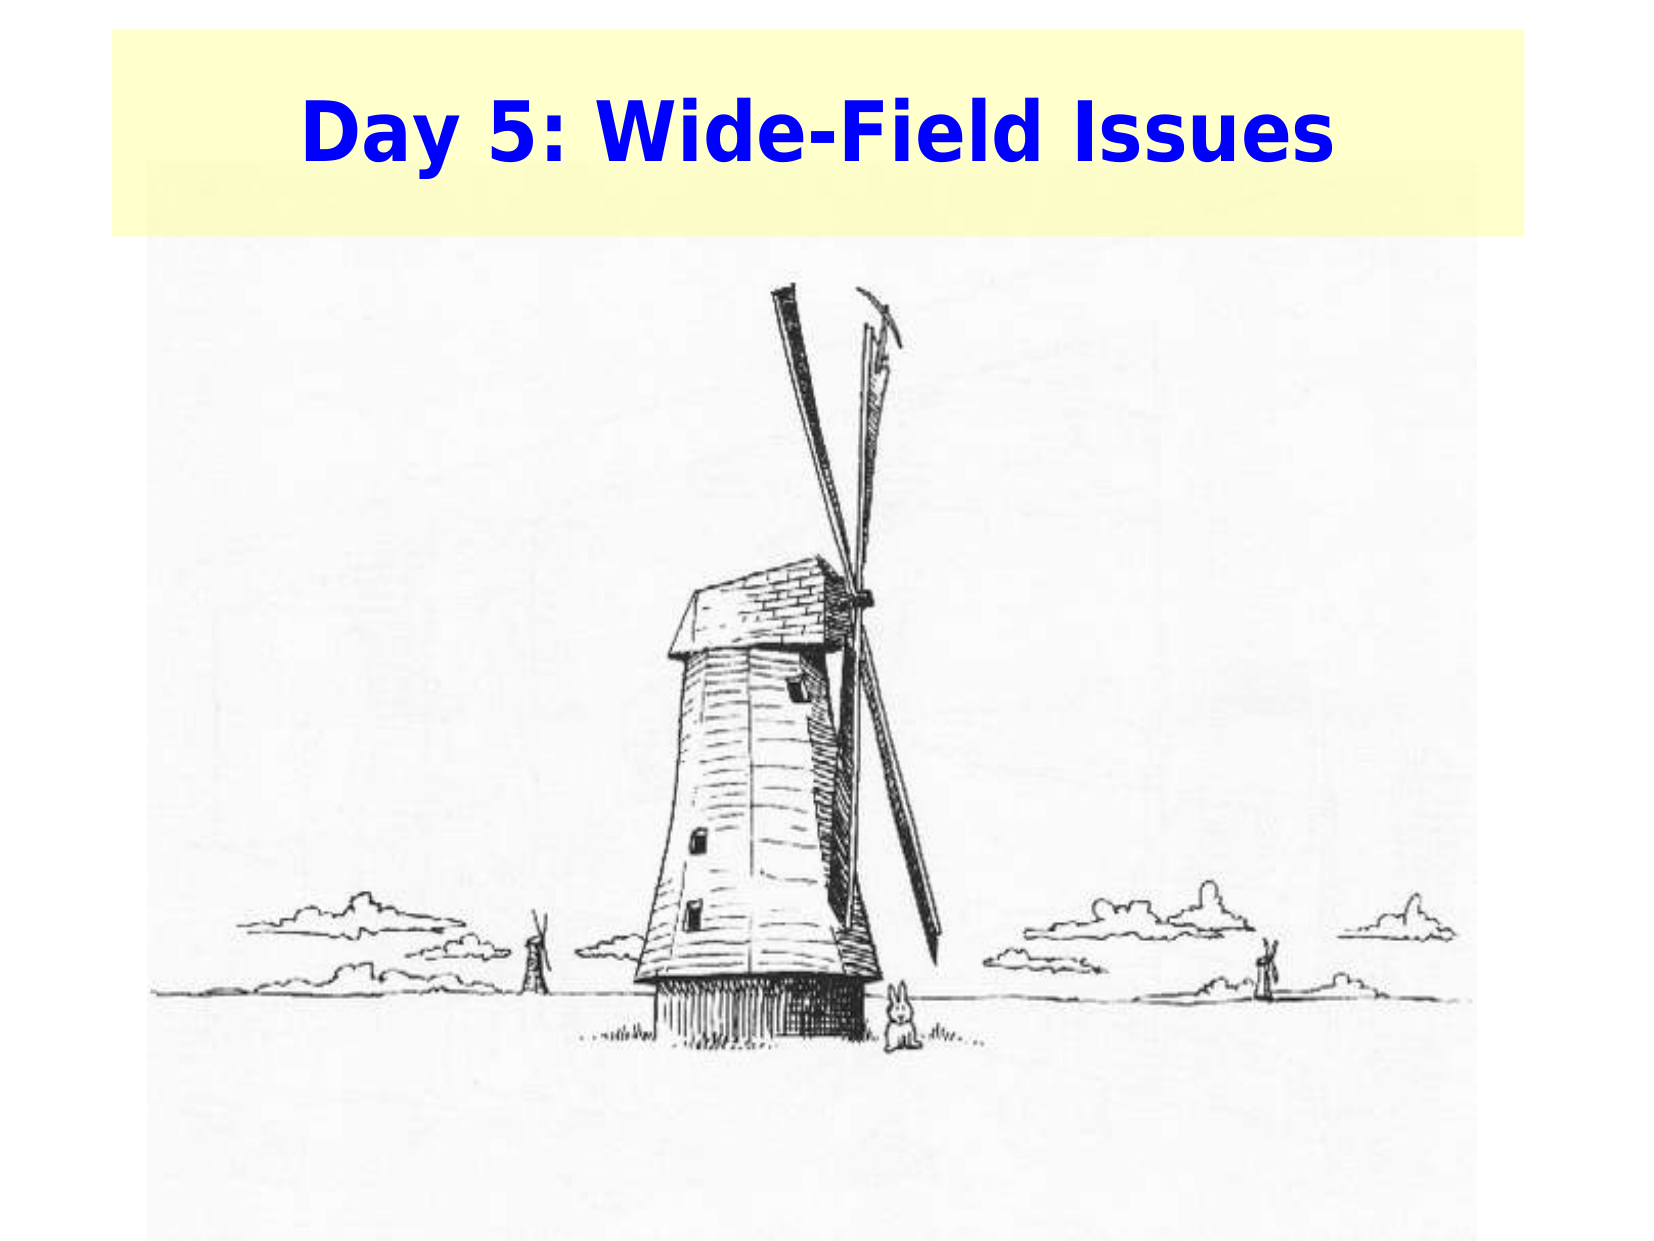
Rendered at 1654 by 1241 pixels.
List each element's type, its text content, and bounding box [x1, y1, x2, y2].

picture [147, 237, 1477, 1241]
title Day 5: Wide-Field Issues [112, 29, 1525, 237]
